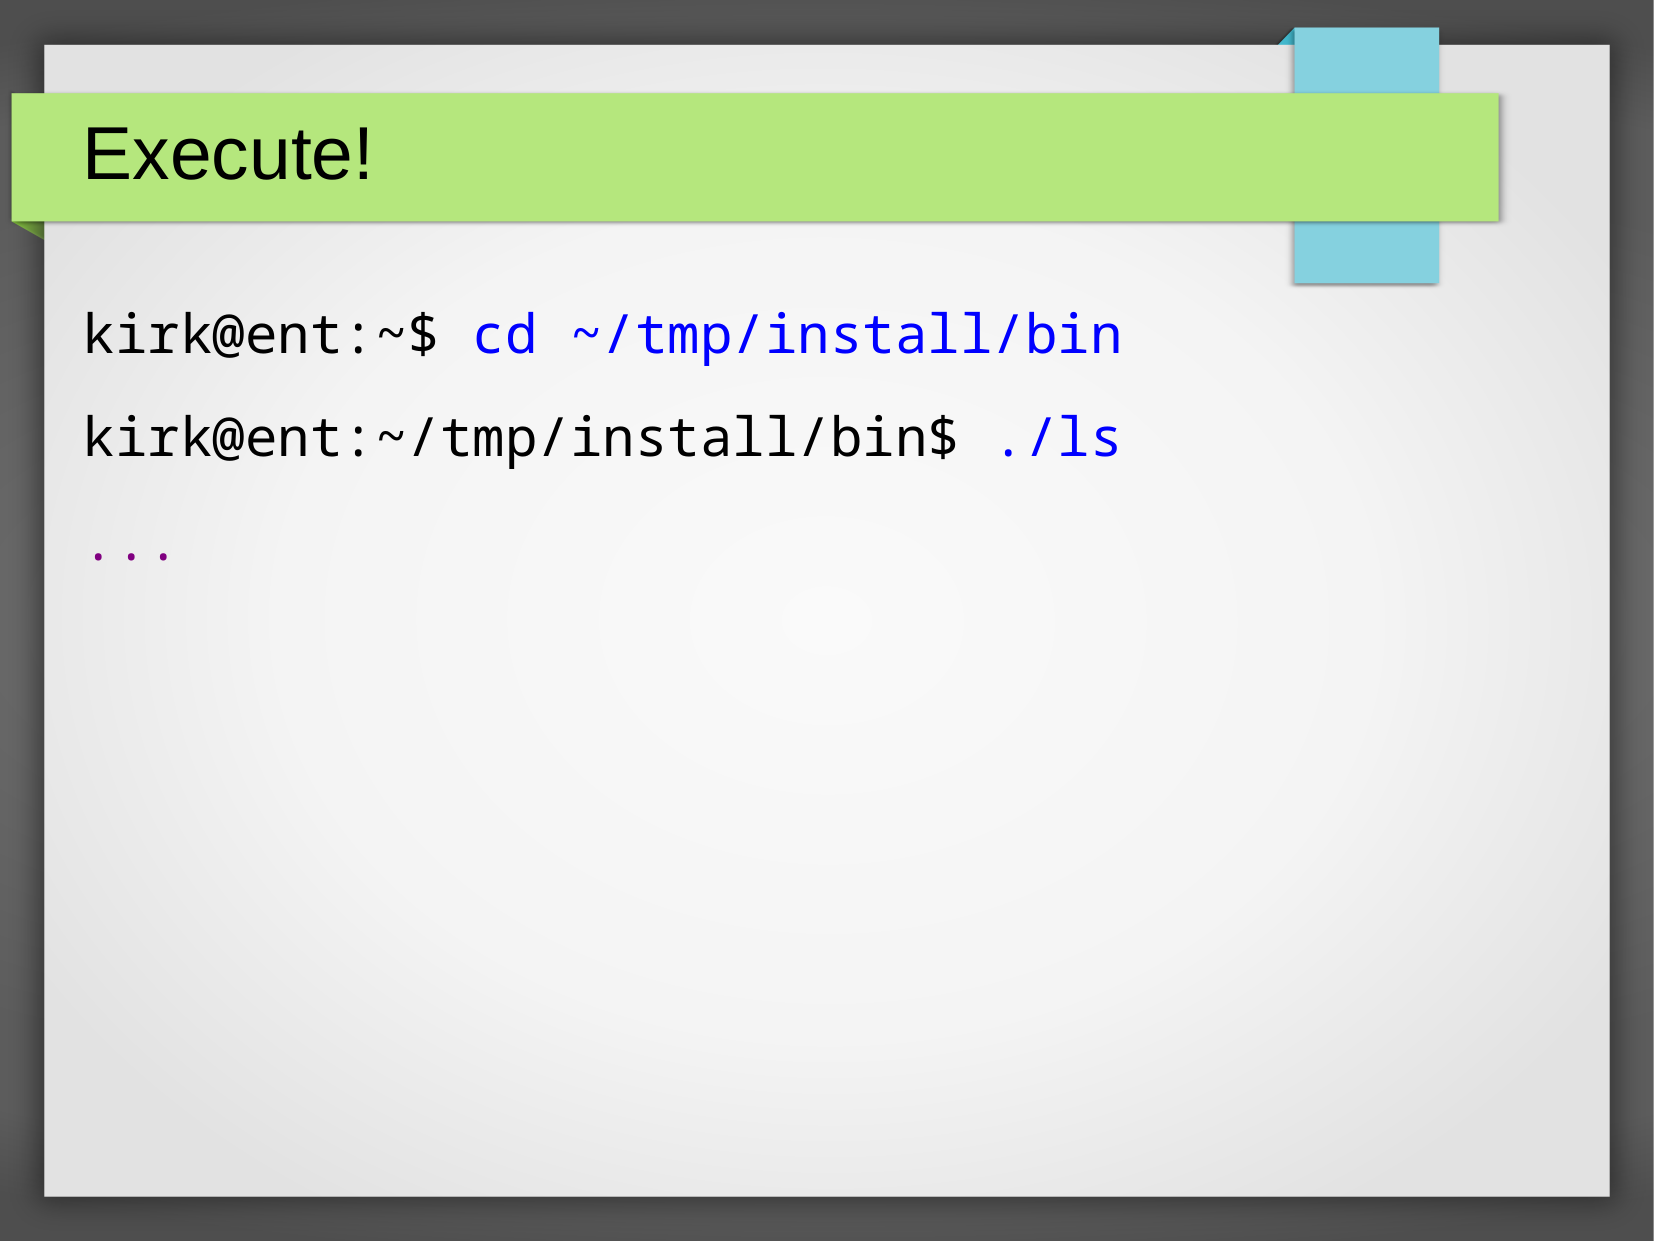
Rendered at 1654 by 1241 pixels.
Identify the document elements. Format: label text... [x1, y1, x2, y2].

picture [0, 0, 1654, 1241]
title Execute! [82, 94, 1264, 213]
list kirk@ent:~$ cd ~/tmp/install/bin kirk@ent:~/tmp/install/bin$ ./ls ... [82, 295, 1571, 1123]
